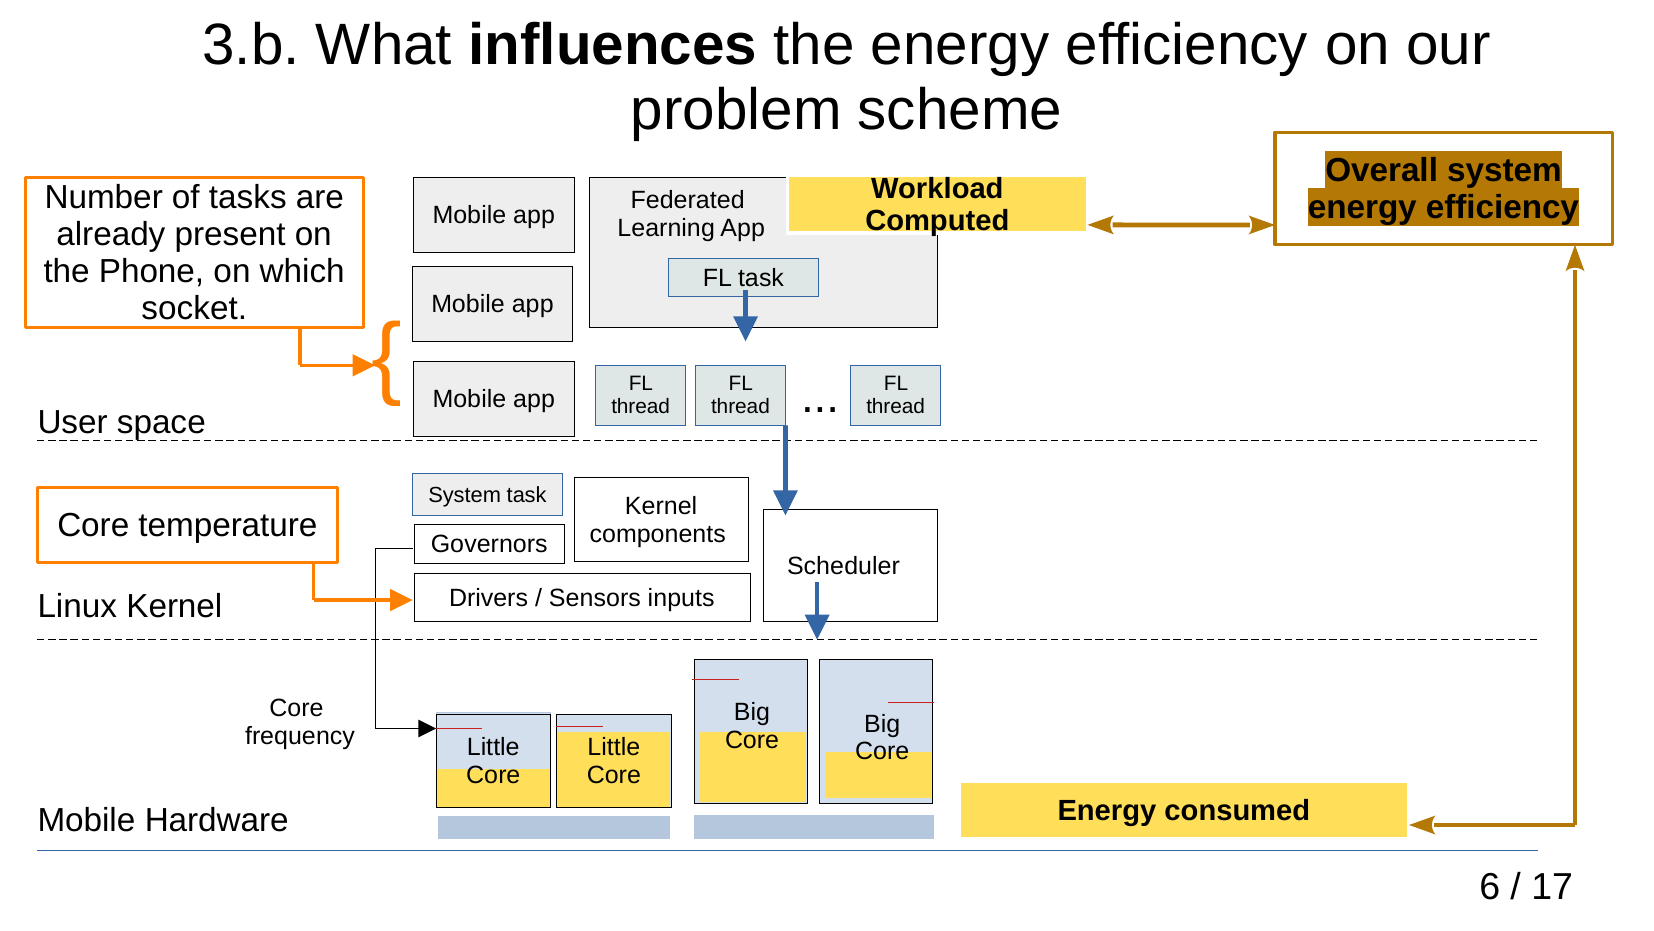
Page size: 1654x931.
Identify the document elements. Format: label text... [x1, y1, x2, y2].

text_box Energy consumed [959, 781, 1410, 839]
text_box [694, 659, 808, 679]
text_box Number of tasks are already present on the Phone, on which socket. [25, 177, 349, 328]
text_box Little Core [436, 714, 551, 808]
text_box FL thread [595, 365, 686, 426]
text_box [589, 177, 938, 328]
text_box Workload Computed [787, 175, 1088, 233]
text_box Overall system energy efficiency [1274, 132, 1613, 245]
text_box Governors [414, 524, 565, 564]
text_box Mobile app [425, 361, 575, 437]
text_box Mobile app [425, 177, 575, 253]
text_box FL thread [695, 365, 786, 426]
text_box FL thread [850, 365, 941, 426]
text_box Mobile Hardware [37, 789, 376, 851]
text_box { [349, 163, 425, 549]
text_box Little Core [556, 714, 672, 808]
text_box System task [425, 473, 563, 516]
text_box [694, 772, 808, 804]
text_box Big Core [825, 690, 940, 784]
title 3.b. What influences the energy efficiency on our problem scheme [112, 4, 1581, 151]
text_box Kernel components [574, 477, 749, 562]
text_box ... [781, 359, 859, 435]
text_box Federated Learning App [599, 195, 784, 233]
text_box User space [37, 403, 301, 441]
text_box Big Core [694, 679, 810, 772]
text_box [694, 815, 934, 839]
text_box [819, 659, 933, 804]
text_box Core temperature [37, 487, 338, 563]
text_box Mobile app [425, 266, 573, 342]
text_box [438, 816, 670, 839]
text_box Linux Kernel [37, 586, 301, 625]
text_box Drivers / Sensors inputs [414, 573, 751, 622]
text_box Core frequency [225, 702, 376, 741]
text_box 6 / 17 [1464, 858, 1653, 929]
text_box Scheduler [763, 509, 938, 622]
text_box FL task [668, 258, 819, 297]
